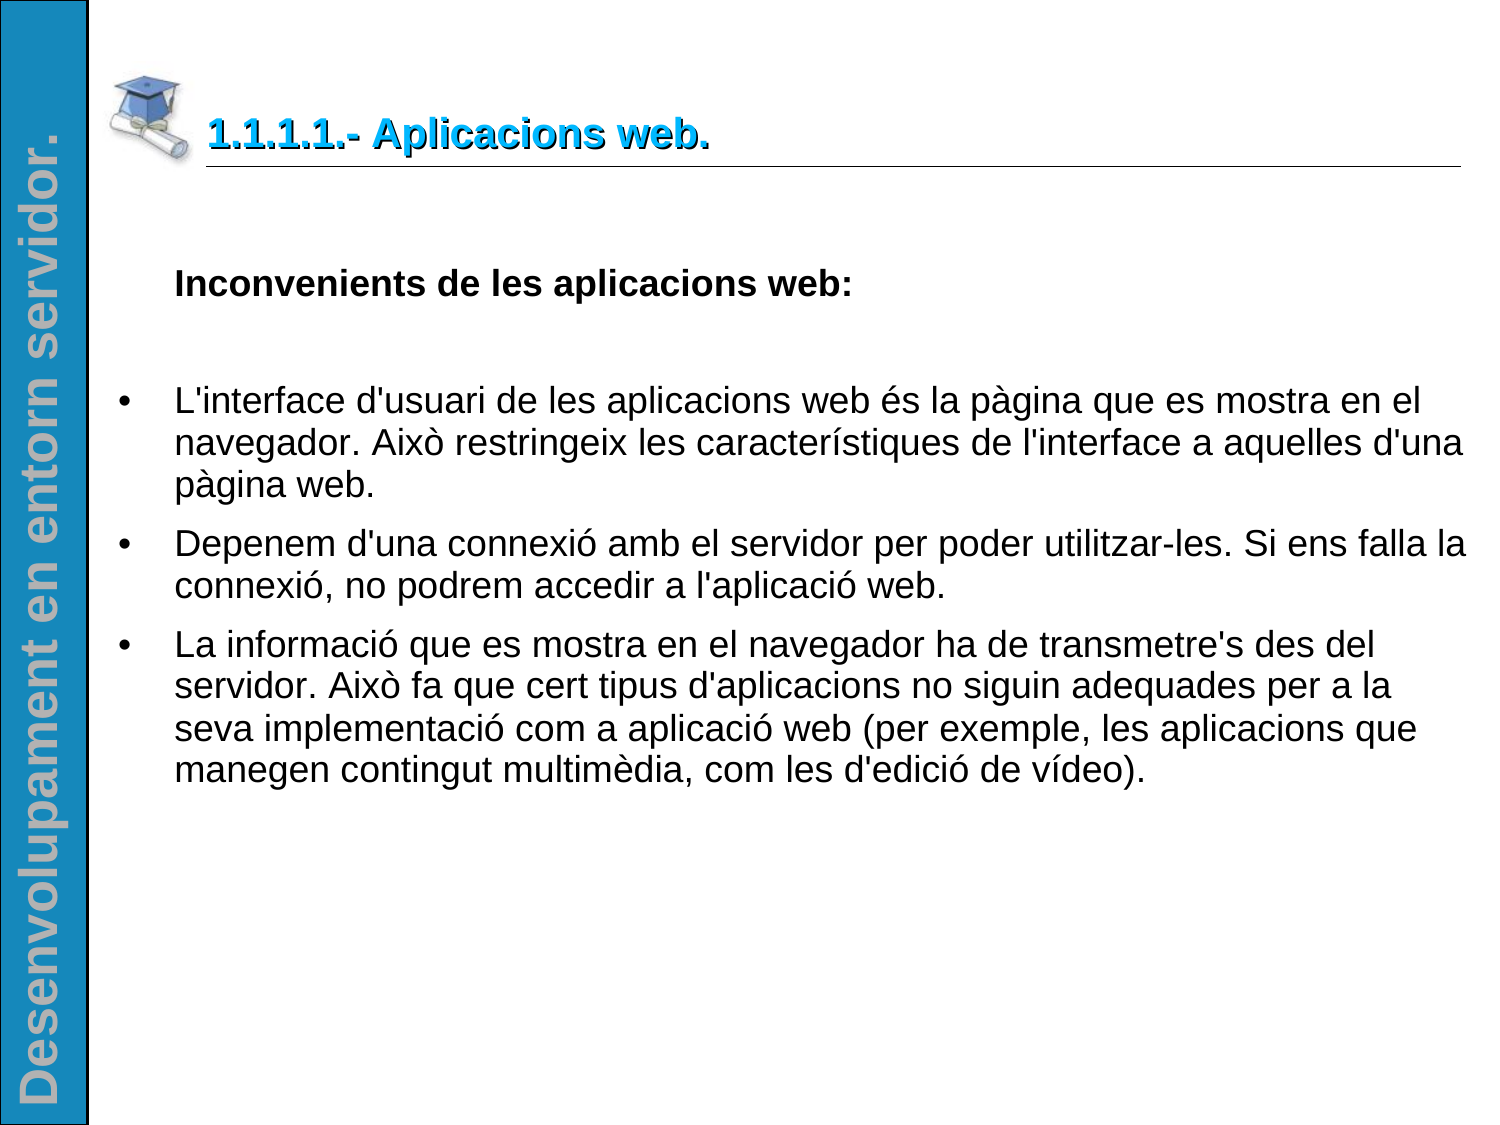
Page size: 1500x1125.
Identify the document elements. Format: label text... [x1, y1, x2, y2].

picture [93, 61, 206, 174]
title 1.1.1.1.- Aplicacions web. [206, 88, 1447, 178]
list Inconvenients de les aplicacions web: L'interface d'usuari de les aplicacions web és la pàgina que es mostra en el navegador. Això restringeix les característiques de l'interface a aquelles d'una pàgina web. Depenem d'una connexió amb el servidor per poder utilitzar-les. Si ens falla la connexió, no podrem accedir a l'aplicació web. La informació que es mostra en el navegador ha de transmetre's des del servidor. Això fa que cert tipus d'aplicacions no siguin adequades per a la seva implementació com a aplicació web (per exemple, les aplicacions que manegen contingut multimèdia, com les d'edició de vídeo). [118, 262, 1477, 1006]
